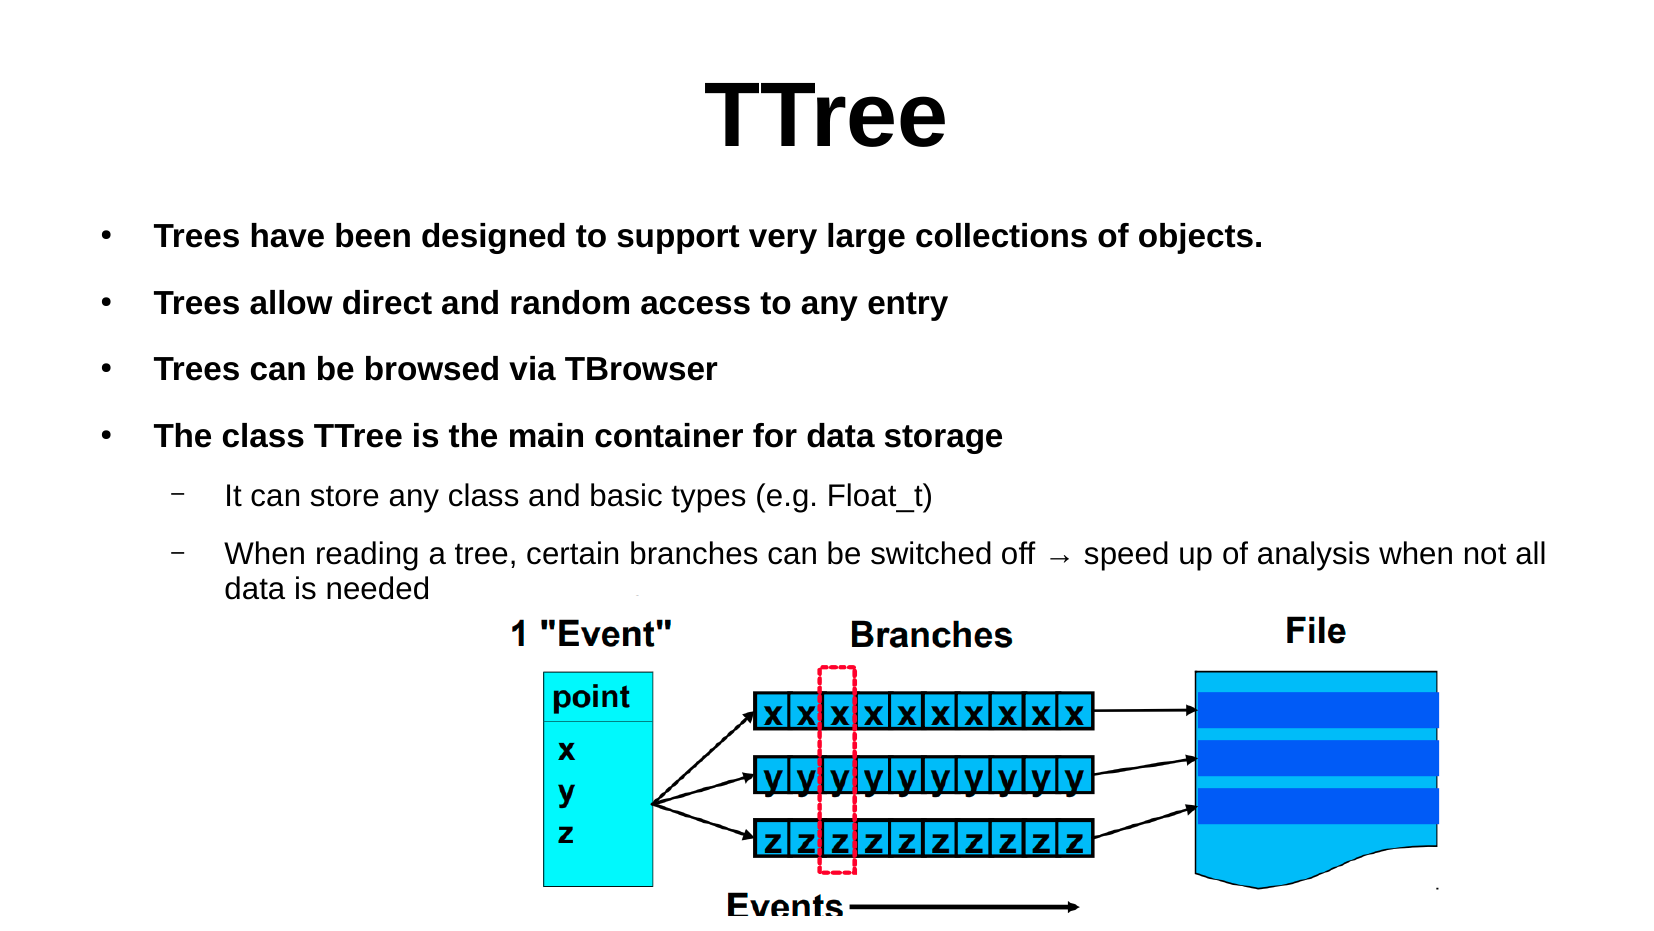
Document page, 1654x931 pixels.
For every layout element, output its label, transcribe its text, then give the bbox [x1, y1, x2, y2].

title TTree [82, 37, 1571, 193]
list Trees have been designed to support very large collections of objects. Trees allow direct and random access to any entry Trees can be browsed via TBrowser The class TTree is the main container for data storage It can store any class and basic types (e.g. Float_t) When reading a tree, certain branches can be switched off → speed up of analysis when not all data is needed [82, 217, 1571, 758]
picture [490, 595, 1459, 916]
